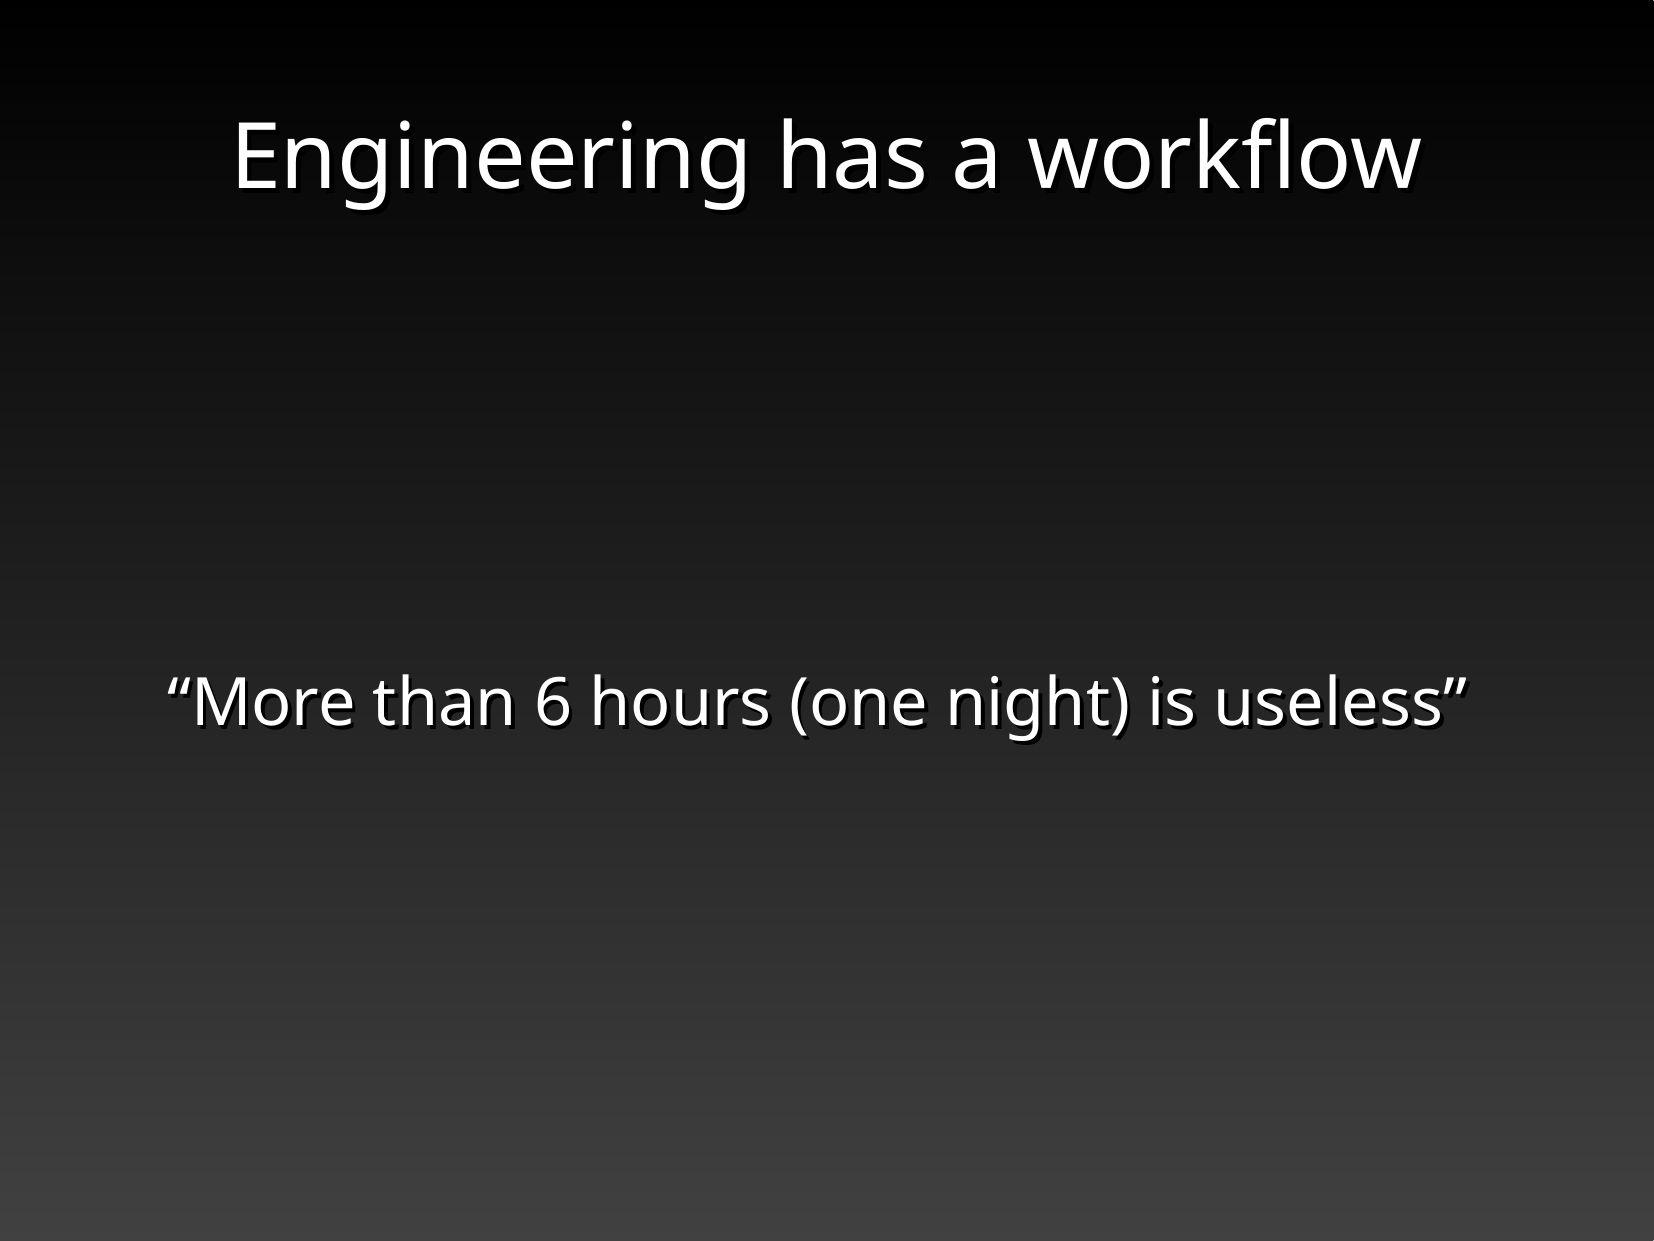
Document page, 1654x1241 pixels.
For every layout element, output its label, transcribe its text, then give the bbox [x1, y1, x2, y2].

title Engineering has a workflow [82, 49, 1571, 257]
subtitle “More than 6 hours (one night) is useless” [82, 297, 1571, 1102]
